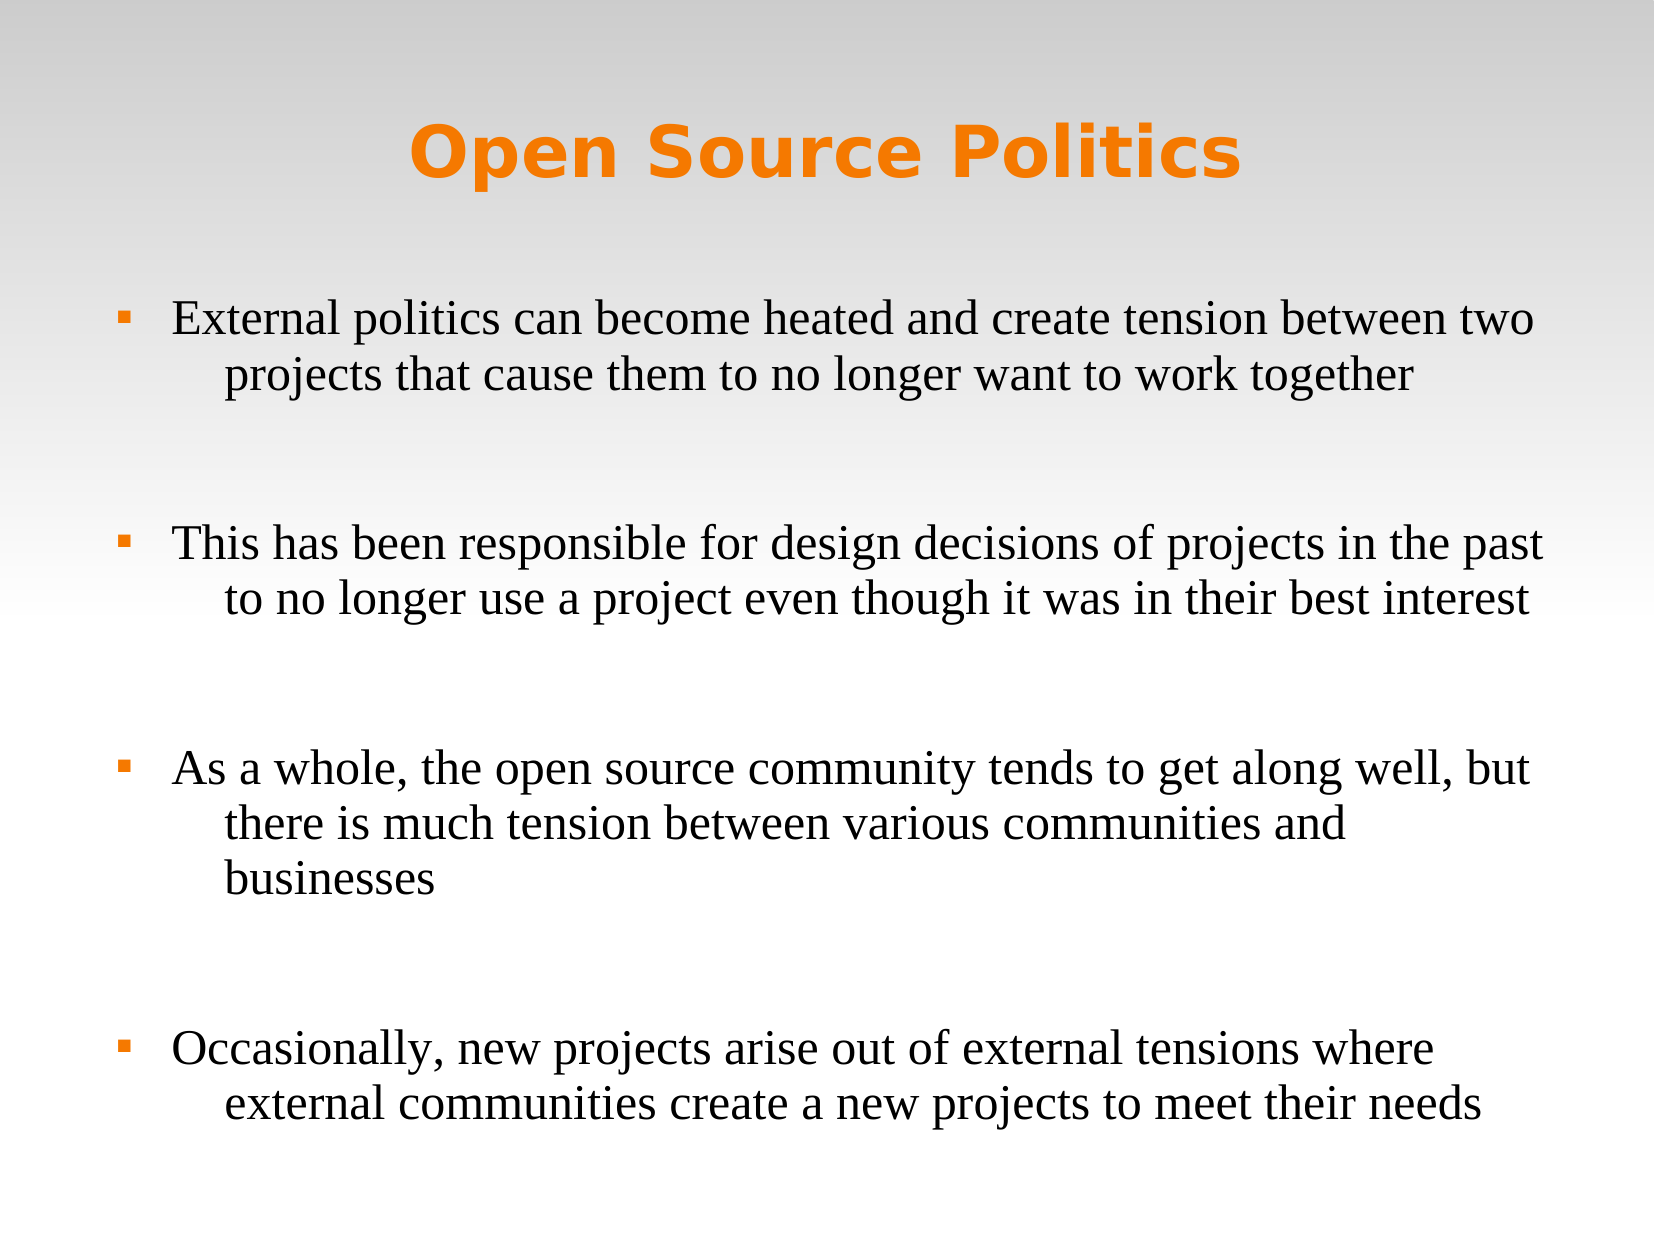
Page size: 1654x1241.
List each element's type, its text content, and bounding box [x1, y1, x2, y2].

list External politics can become heated and create tension between two projects that cause them to no longer want to work together This has been responsible for design decisions of projects in the past to no longer use a project even though it was in their best interest As a whole, the open source community tends to get along well, but there is much tension between various communities and businesses Occasionally, new projects arise out of external tensions where external communities create a new projects to meet their needs [82, 290, 1571, 1194]
title Open Source Politics [82, 49, 1571, 257]
